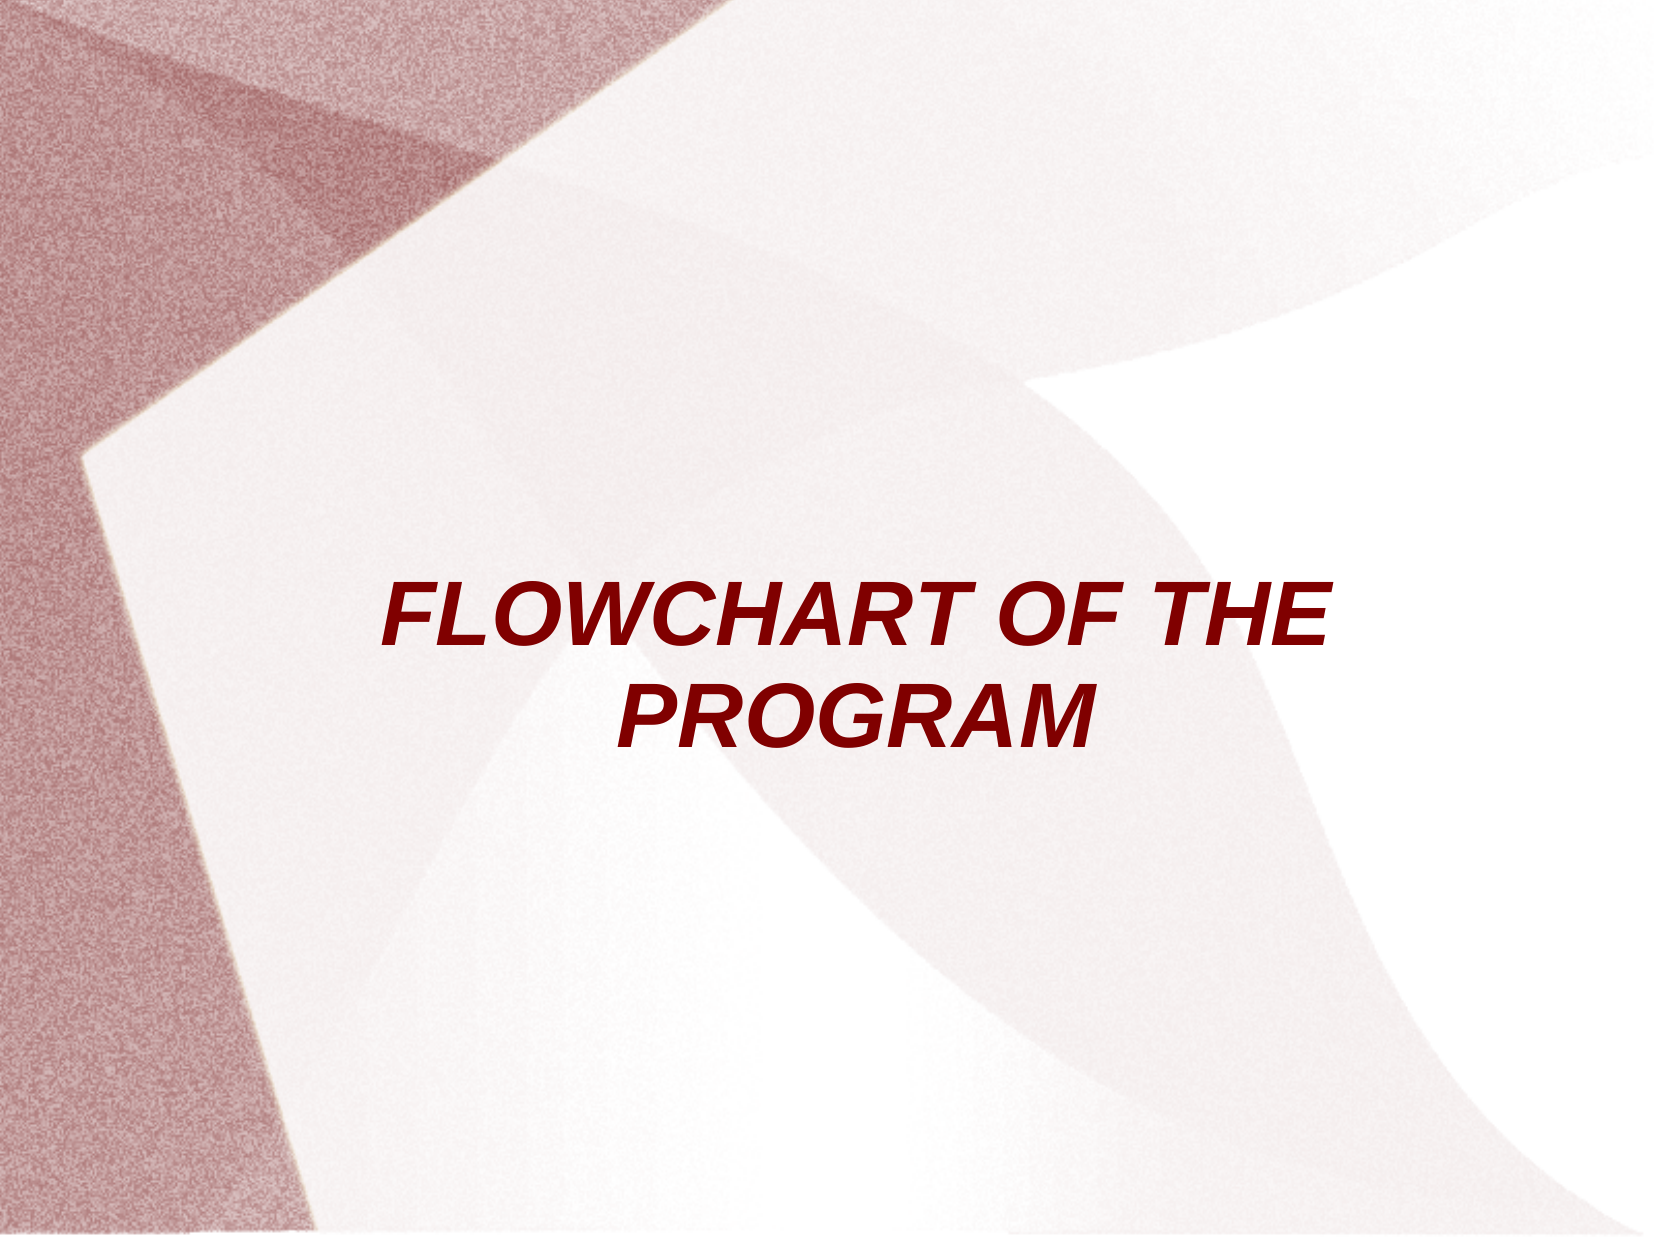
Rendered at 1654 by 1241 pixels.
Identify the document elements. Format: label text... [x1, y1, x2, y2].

picture [0, 0, 1654, 1241]
title FLOWCHART OF THE PROGRAM [177, 561, 1536, 769]
